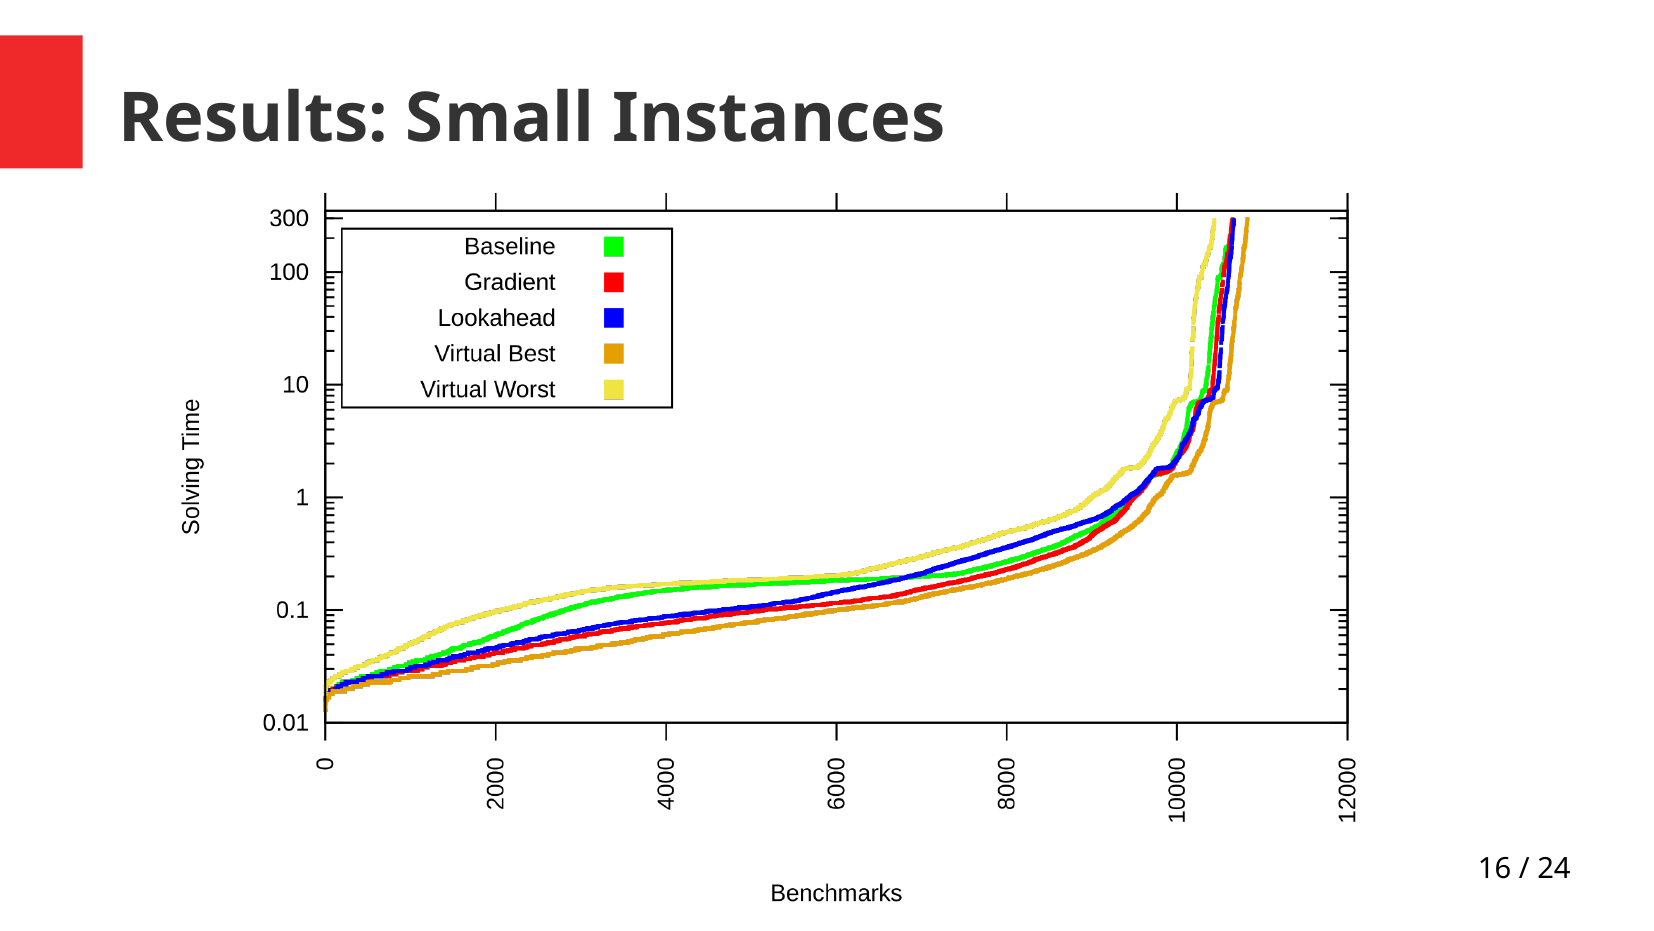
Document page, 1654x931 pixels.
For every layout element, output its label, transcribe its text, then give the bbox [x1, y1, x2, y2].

title Results: Small Instances [118, 37, 1571, 193]
picture [180, 178, 1370, 910]
